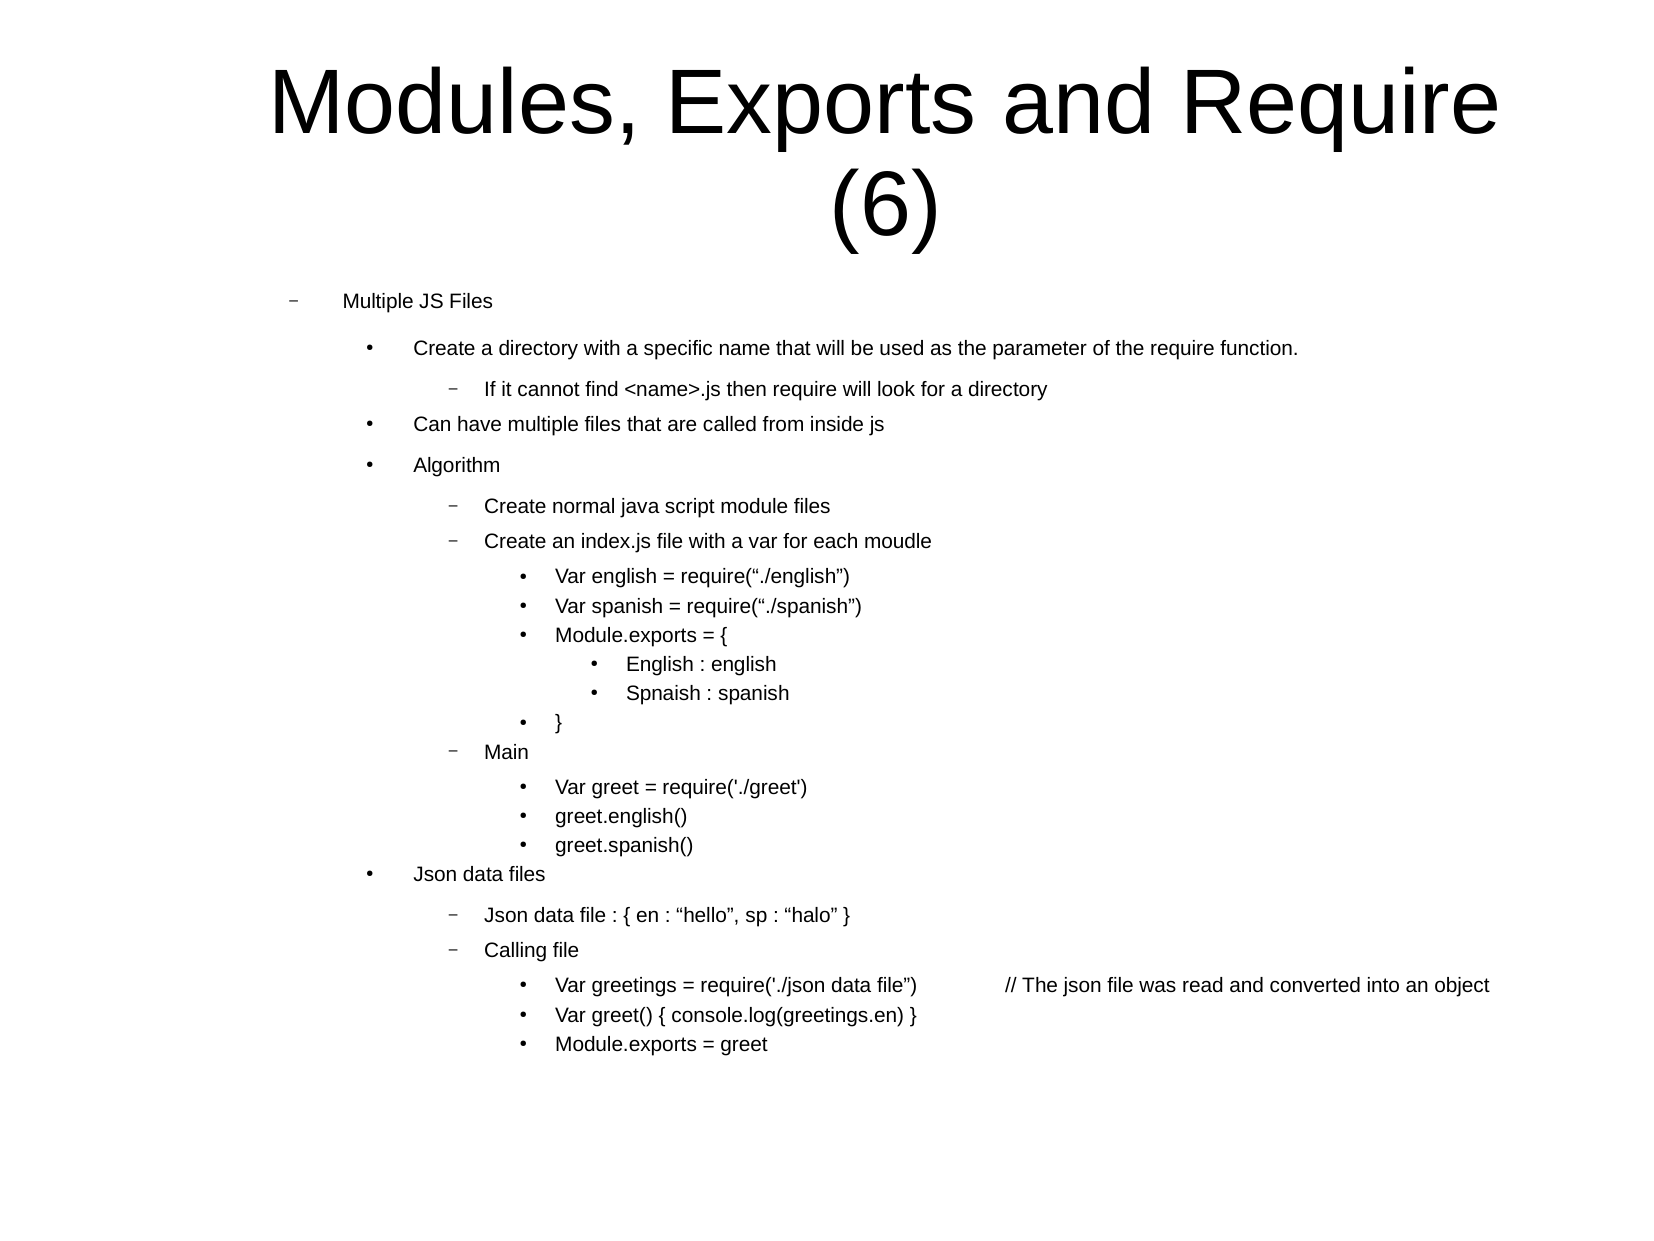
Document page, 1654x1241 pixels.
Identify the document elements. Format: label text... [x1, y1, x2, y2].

title Modules, Exports and Require (6) [82, 49, 1571, 257]
list Multiple JS Files Create a directory with a specific name that will be used as the parameter of the require function. If it cannot find <name>.js then require will look for a directory Can have multiple files that are called from inside js Algorithm Create normal java script module files Create an index.js file with a var for each moudle Var english = require(“./english”) Var spanish = require(“./spanish”) Module.exports = { English : english Spnaish : spanish } Main Var greet = require('./greet') greet.english() greet.spanish() Json data files Json data file : { en : “hello”, sp : “halo” } Calling file Var greetings = require('./json data file”) // The json file was read and converted into an object Var greet() { console.log(greetings.en) } Module.exports = greet [82, 290, 1571, 1201]
